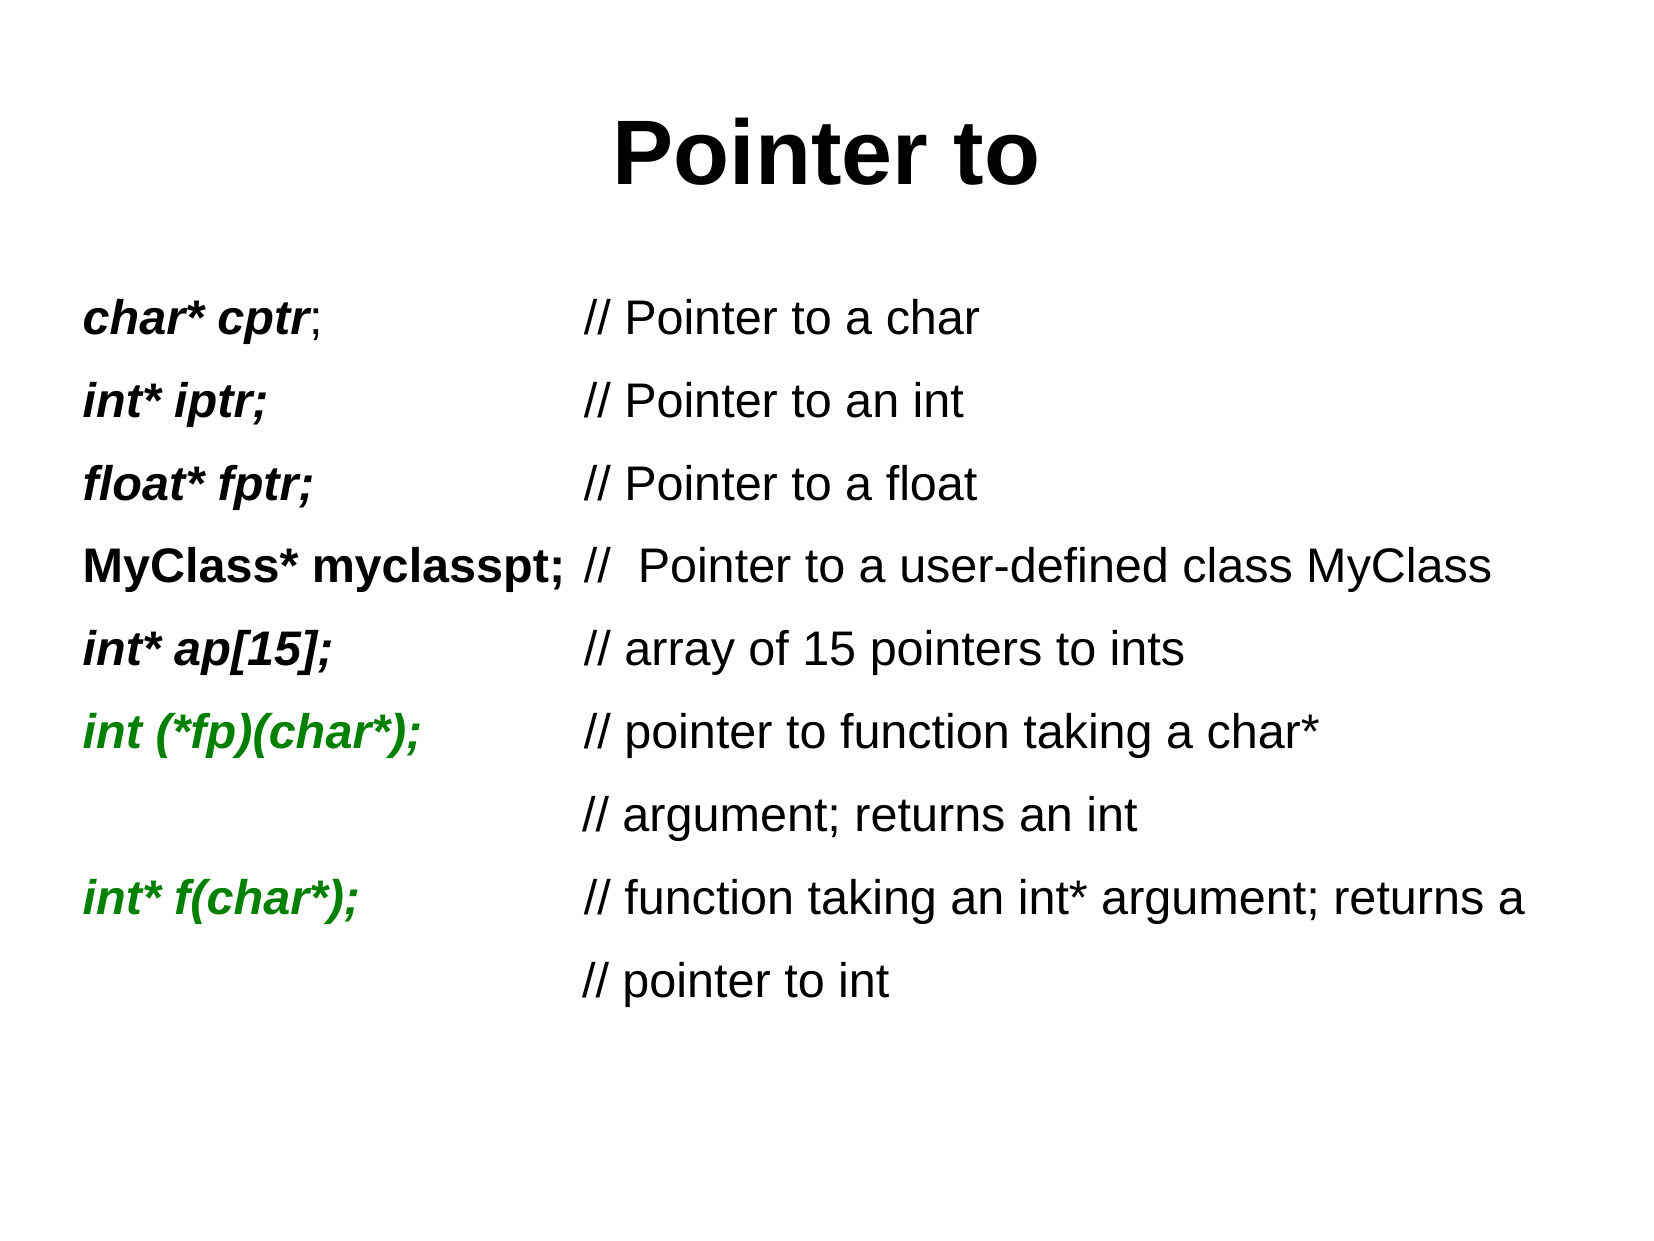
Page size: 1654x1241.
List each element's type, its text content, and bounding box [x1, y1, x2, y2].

list char* cptr; // Pointer to a char int* iptr; // Pointer to an int float* fptr; // Pointer to a float MyClass* myclasspt; // Pointer to a user-defined class MyClass int* ap[15]; // array of 15 pointers to ints int (*fp)(char*); // pointer to function taking a char* // argument; returns an int int* f(char*); // function taking an int* argument; returns a // pointer to int [82, 290, 1571, 1010]
title Pointer to [82, 49, 1571, 257]
